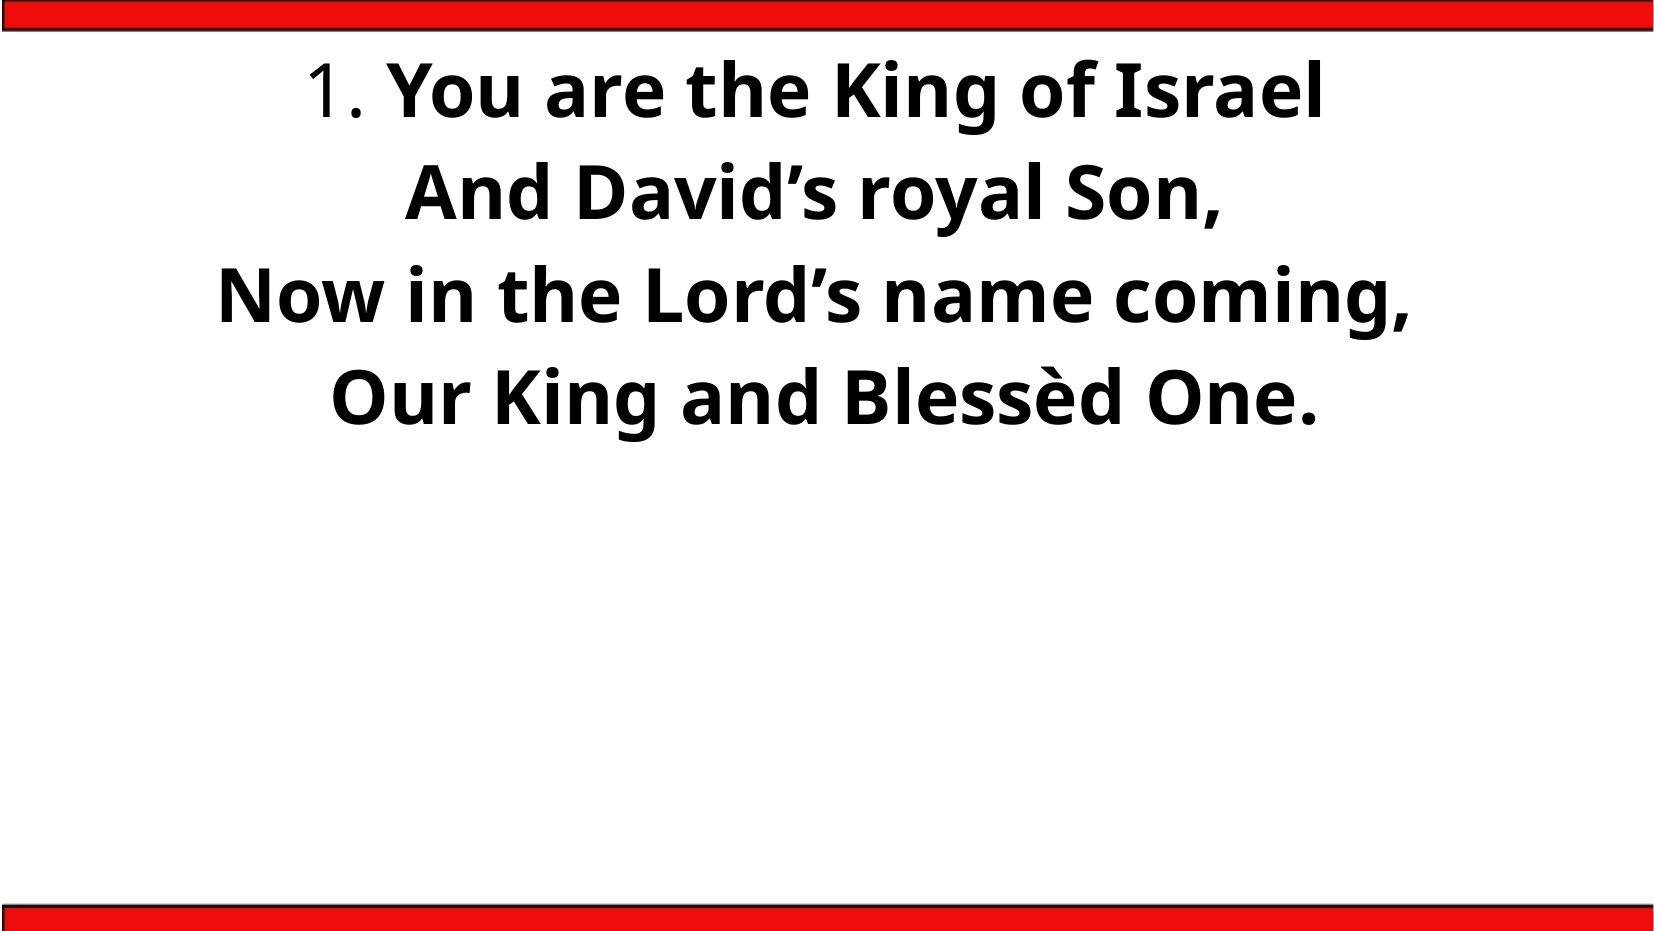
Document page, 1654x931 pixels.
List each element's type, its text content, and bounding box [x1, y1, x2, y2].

text_box 1. You are the King of Israel And David’s royal Son, Now in the Lord’s name coming, Our King and Blessèd One. [60, 30, 1591, 445]
picture [2, 0, 1654, 931]
